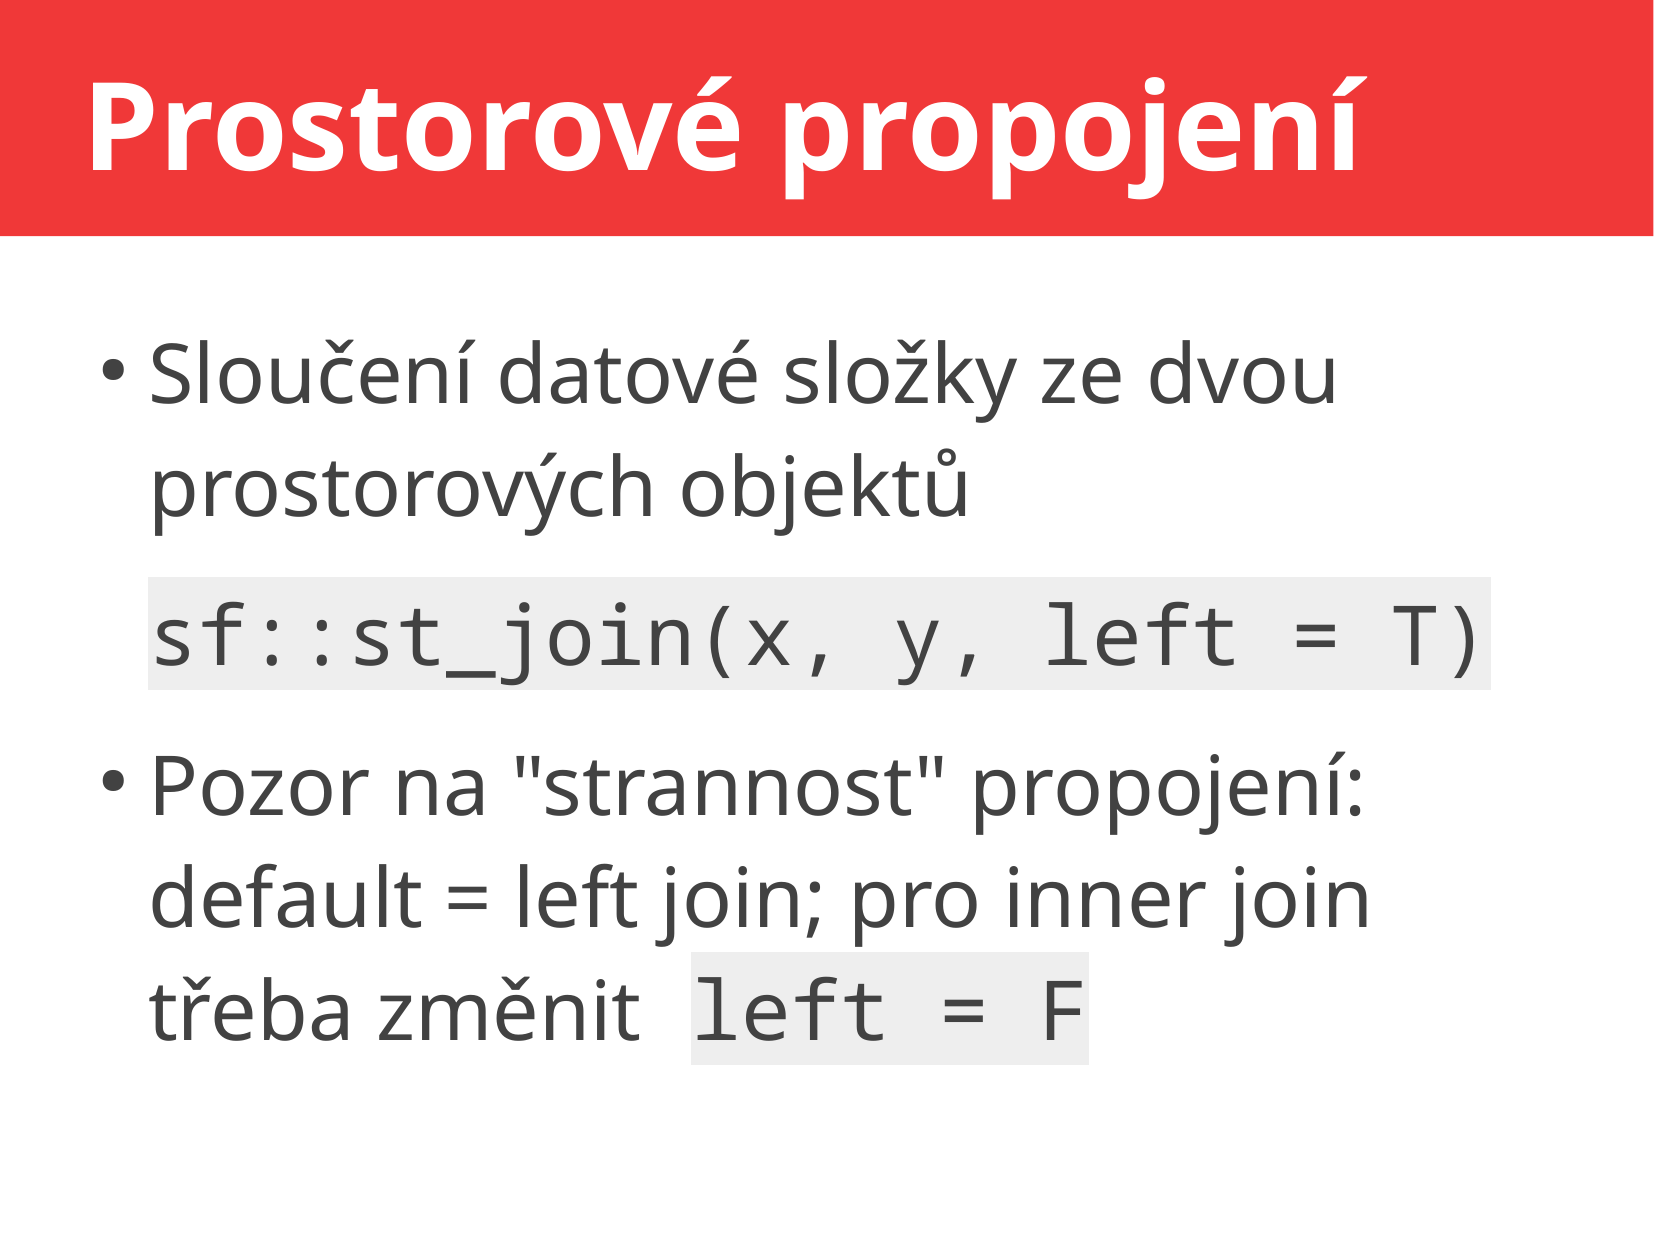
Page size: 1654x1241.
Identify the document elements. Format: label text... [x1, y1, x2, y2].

list Sloučení datové složky ze dvou prostorových objektů sf::st_join(x, y, left = T) Pozor na "strannost" propojení: default = left join; pro inner join třeba změnit left = F [82, 314, 1563, 1080]
title Prostorové propojení [82, 19, 1571, 227]
